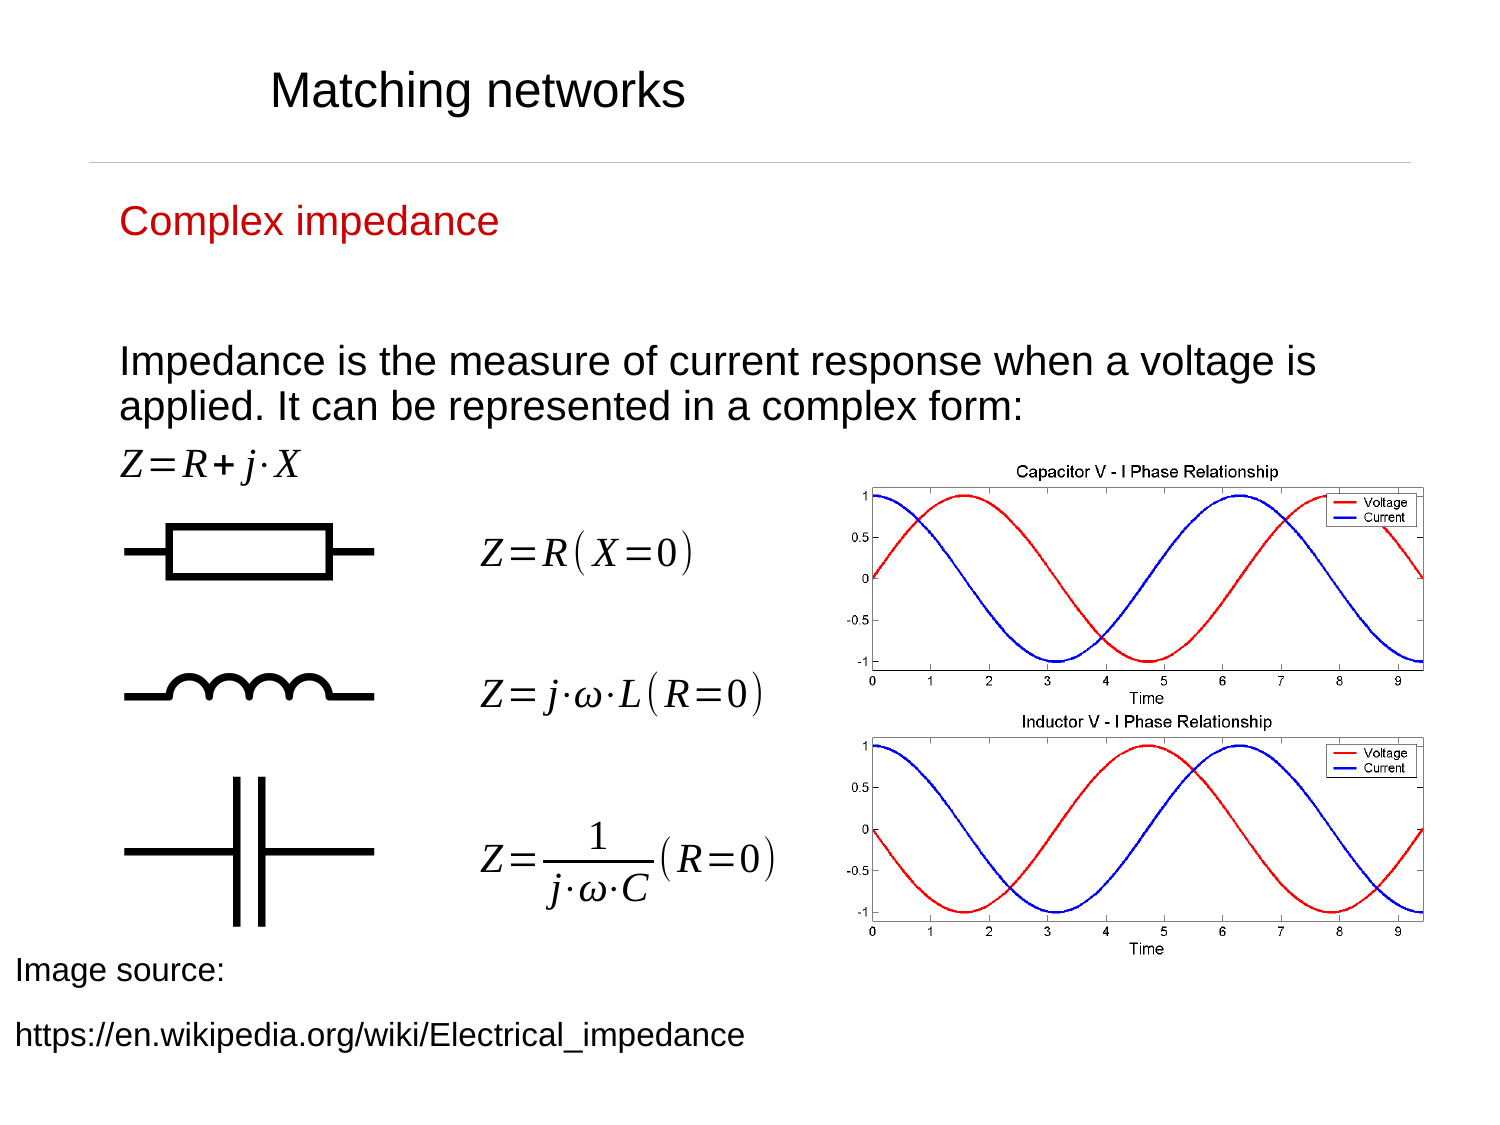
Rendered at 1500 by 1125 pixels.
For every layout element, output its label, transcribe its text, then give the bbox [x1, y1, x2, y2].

chart [472, 528, 700, 579]
chart [472, 670, 770, 721]
list Image source: https://en.wikipedia.org/wiki/Electrical_impedance [0, 945, 1500, 1111]
picture [120, 523, 378, 931]
text_box Matching networks [254, 31, 1347, 150]
chart [472, 812, 780, 911]
list Complex impedance Impedance is the measure of current response when a voltage is applied. It can be represented in a complex form: [104, 186, 1396, 511]
picture [780, 447, 1490, 945]
